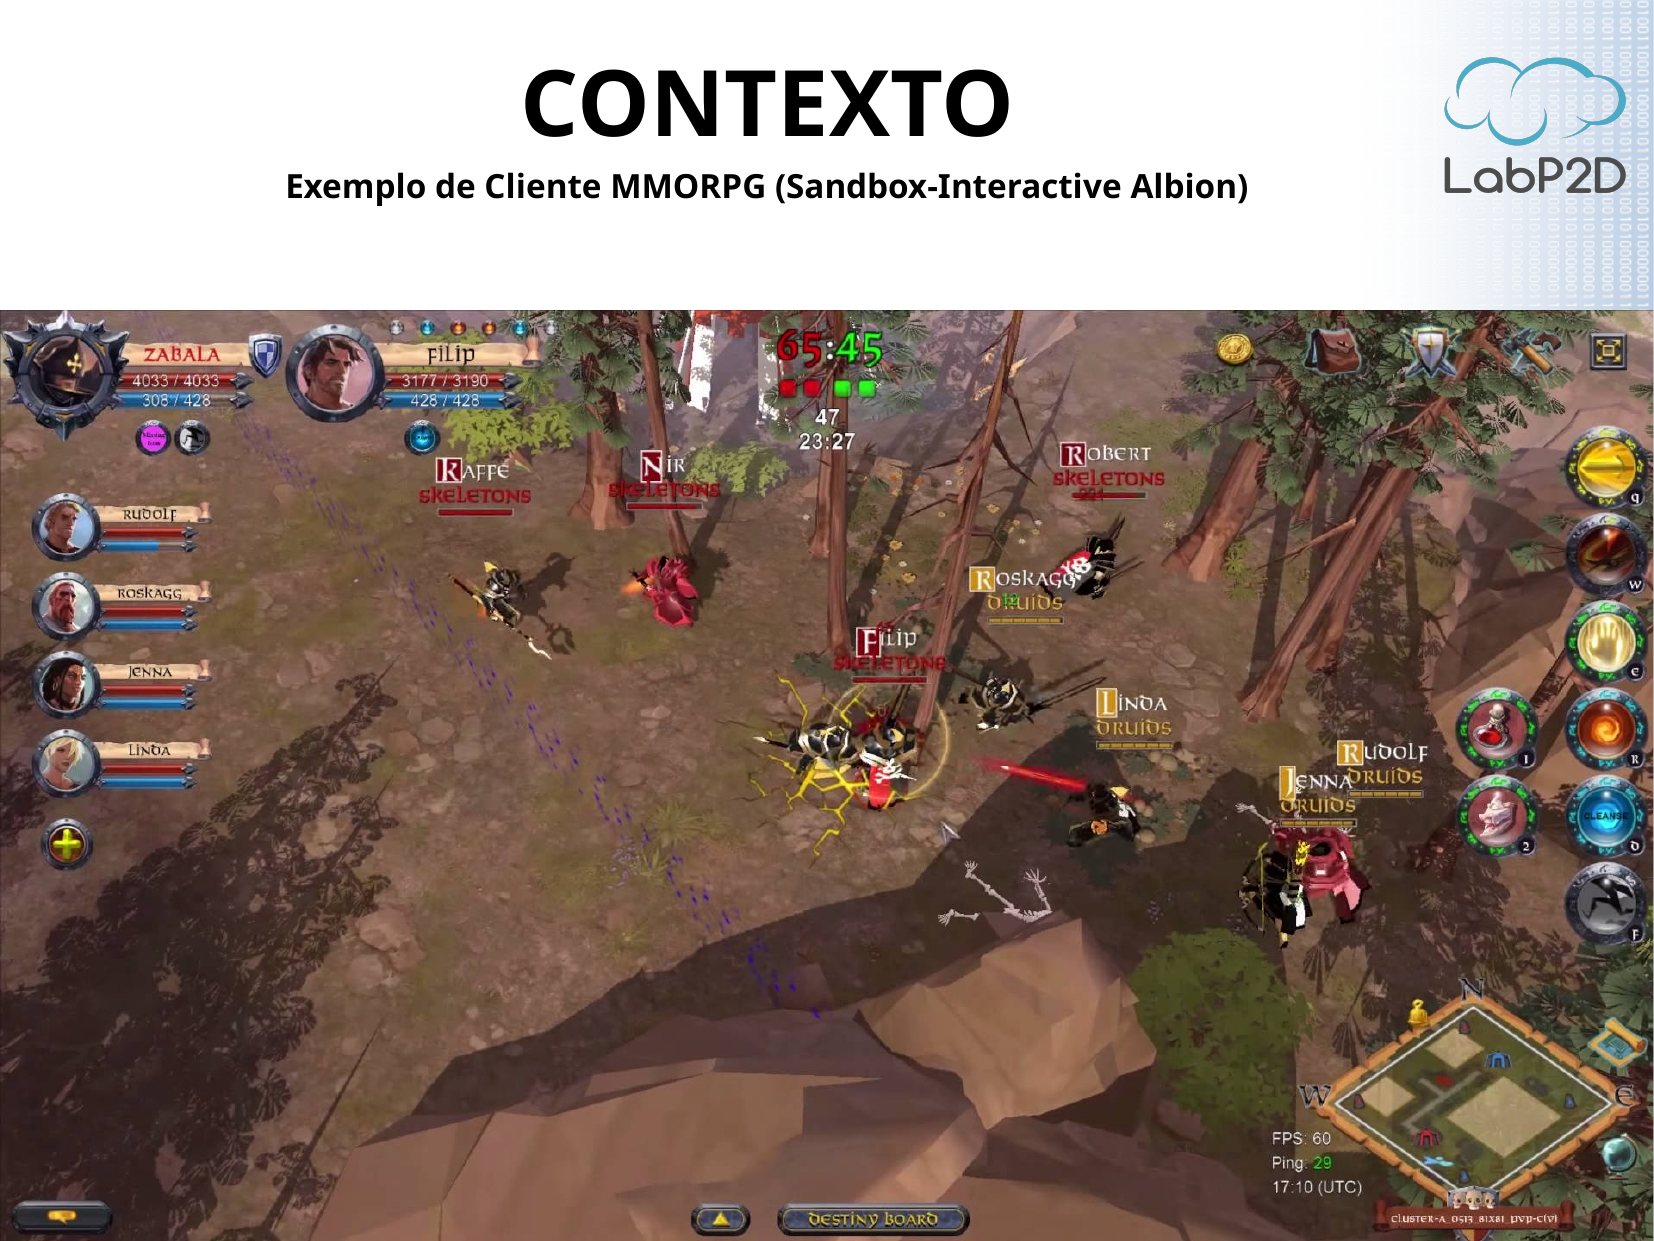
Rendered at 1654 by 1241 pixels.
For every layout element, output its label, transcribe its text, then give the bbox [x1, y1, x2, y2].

title CONTEXTO Exemplo de Cliente MMORPG (Sandbox-Interactive Albion) [82, 19, 1453, 227]
picture [0, 1, 1654, 1241]
